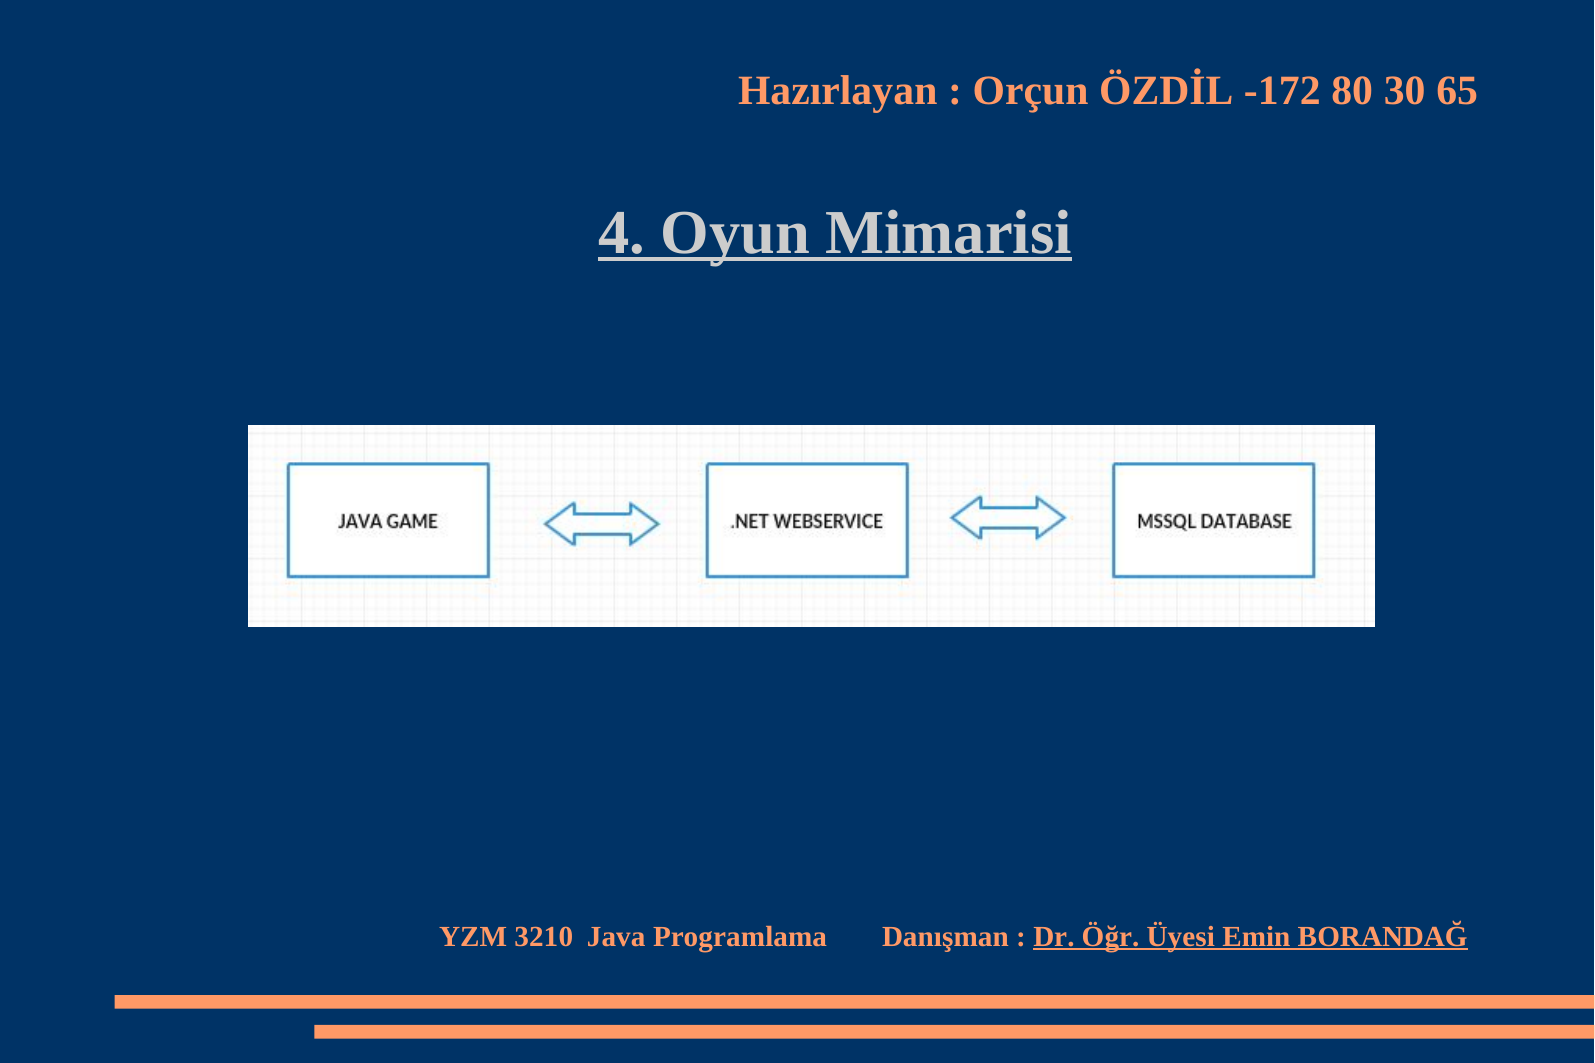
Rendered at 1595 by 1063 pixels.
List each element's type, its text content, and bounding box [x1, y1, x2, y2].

title YZM 3210 Java Programlama Danışman : Dr. Öğr. Üyesi Emin BORANDAĞ [106, 885, 1468, 988]
picture [248, 425, 1375, 627]
title Hazırlayan : Orçun ÖZDİL -172 80 30 65 [117, 39, 1479, 142]
subtitle 4. Oyun Mimarisi [129, 156, 1518, 378]
